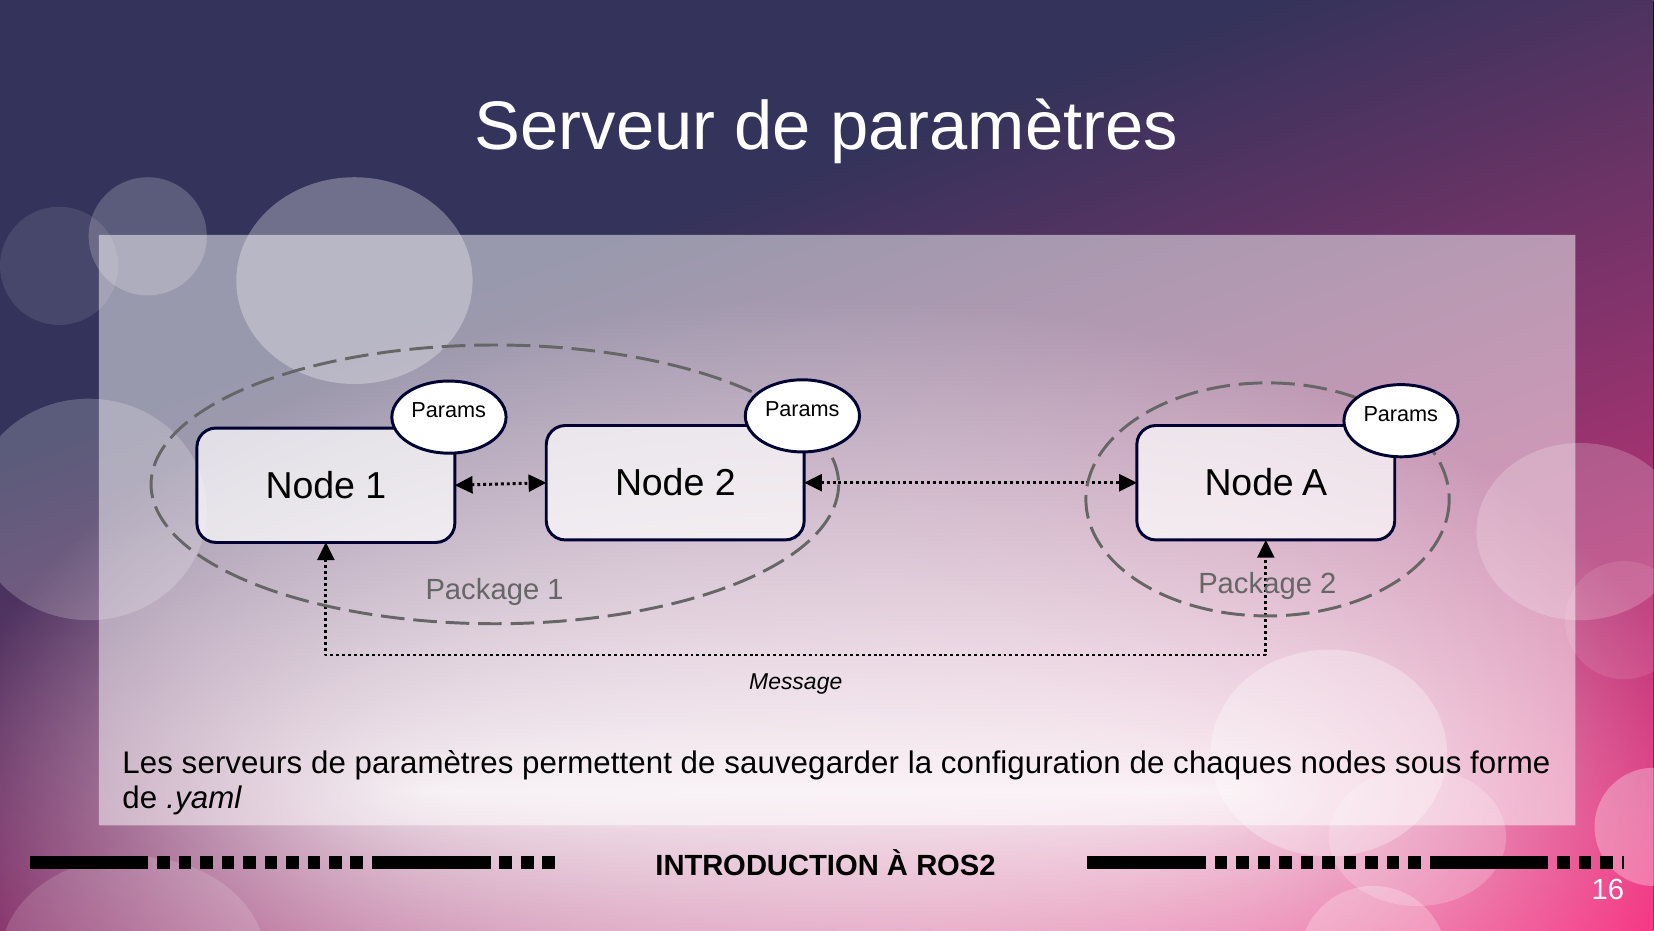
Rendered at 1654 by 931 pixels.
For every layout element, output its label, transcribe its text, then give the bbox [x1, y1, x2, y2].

text_box Params [391, 381, 507, 454]
list Les serveurs de paramètres permettent de sauvegarder la configuration de chaques nodes sous forme de .yaml [98, 234, 1576, 826]
title Serveur de paramètres [88, 44, 1565, 207]
text_box Params [745, 379, 860, 452]
text_box Package 1 [151, 345, 839, 624]
text_box Params [1343, 384, 1459, 457]
text_box Package 2 [1085, 382, 1450, 616]
text_box Node 1 [196, 428, 455, 543]
